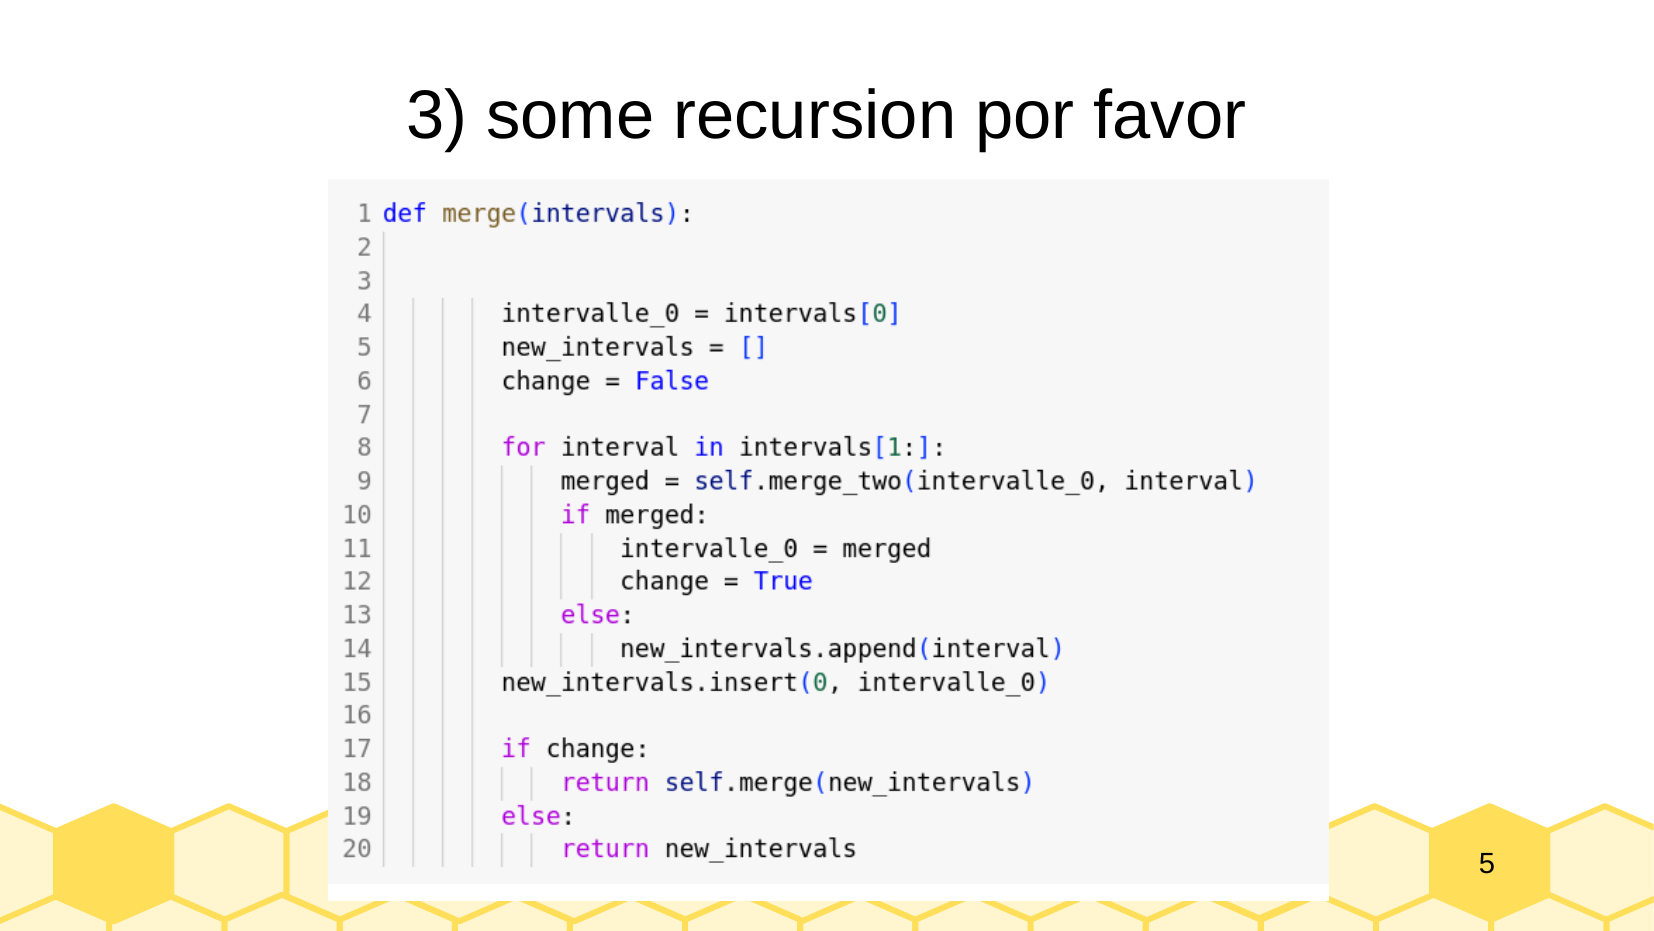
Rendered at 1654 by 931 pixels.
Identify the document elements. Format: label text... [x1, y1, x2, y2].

picture [328, 177, 1329, 901]
title 3) some recursion por favor [82, 37, 1571, 193]
